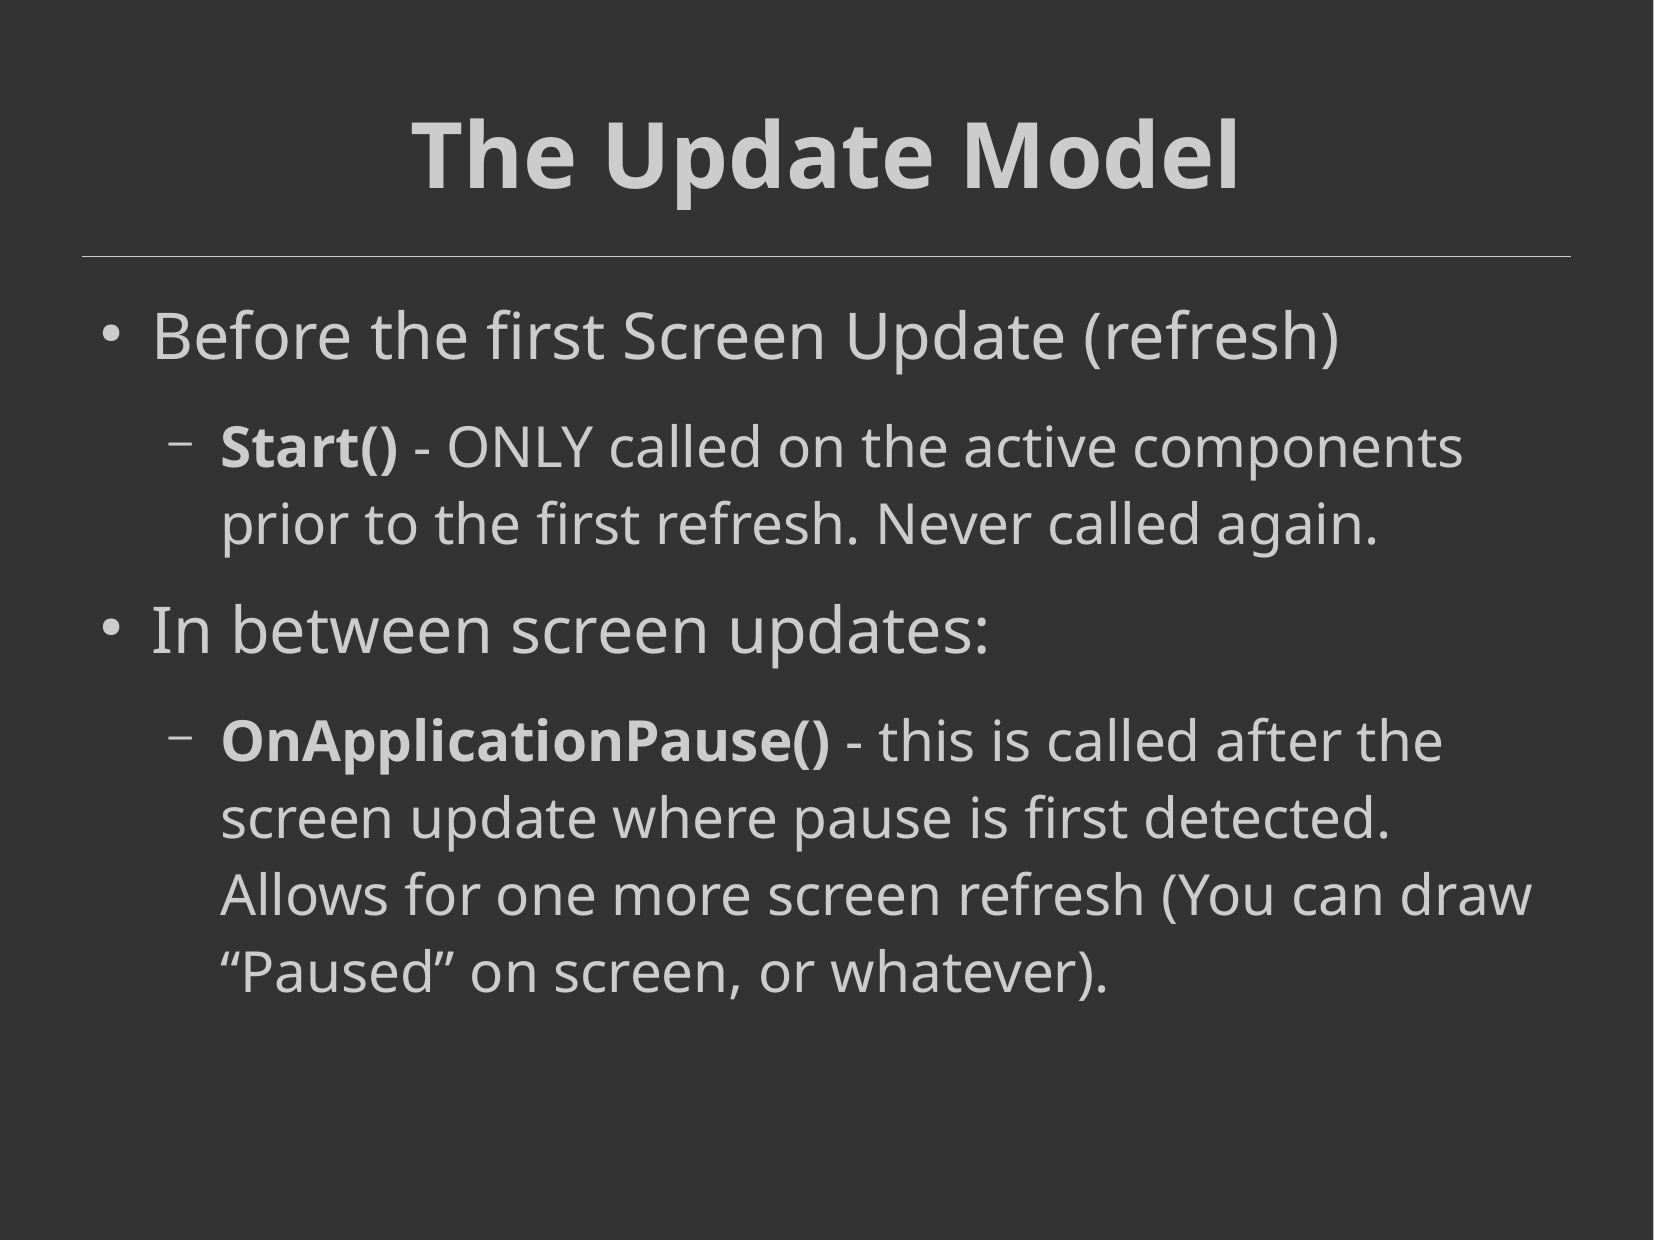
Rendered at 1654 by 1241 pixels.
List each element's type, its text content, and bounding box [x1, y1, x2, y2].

list Before the first Screen Update (refresh) Start() - ONLY called on the active components prior to the first refresh. Never called again. In between screen updates: OnApplicationPause() - this is called after the screen update where pause is first detected. Allows for one more screen refresh (You can draw “Paused” on screen, or whatever). [82, 290, 1571, 1010]
title The Update Model [82, 49, 1571, 257]
